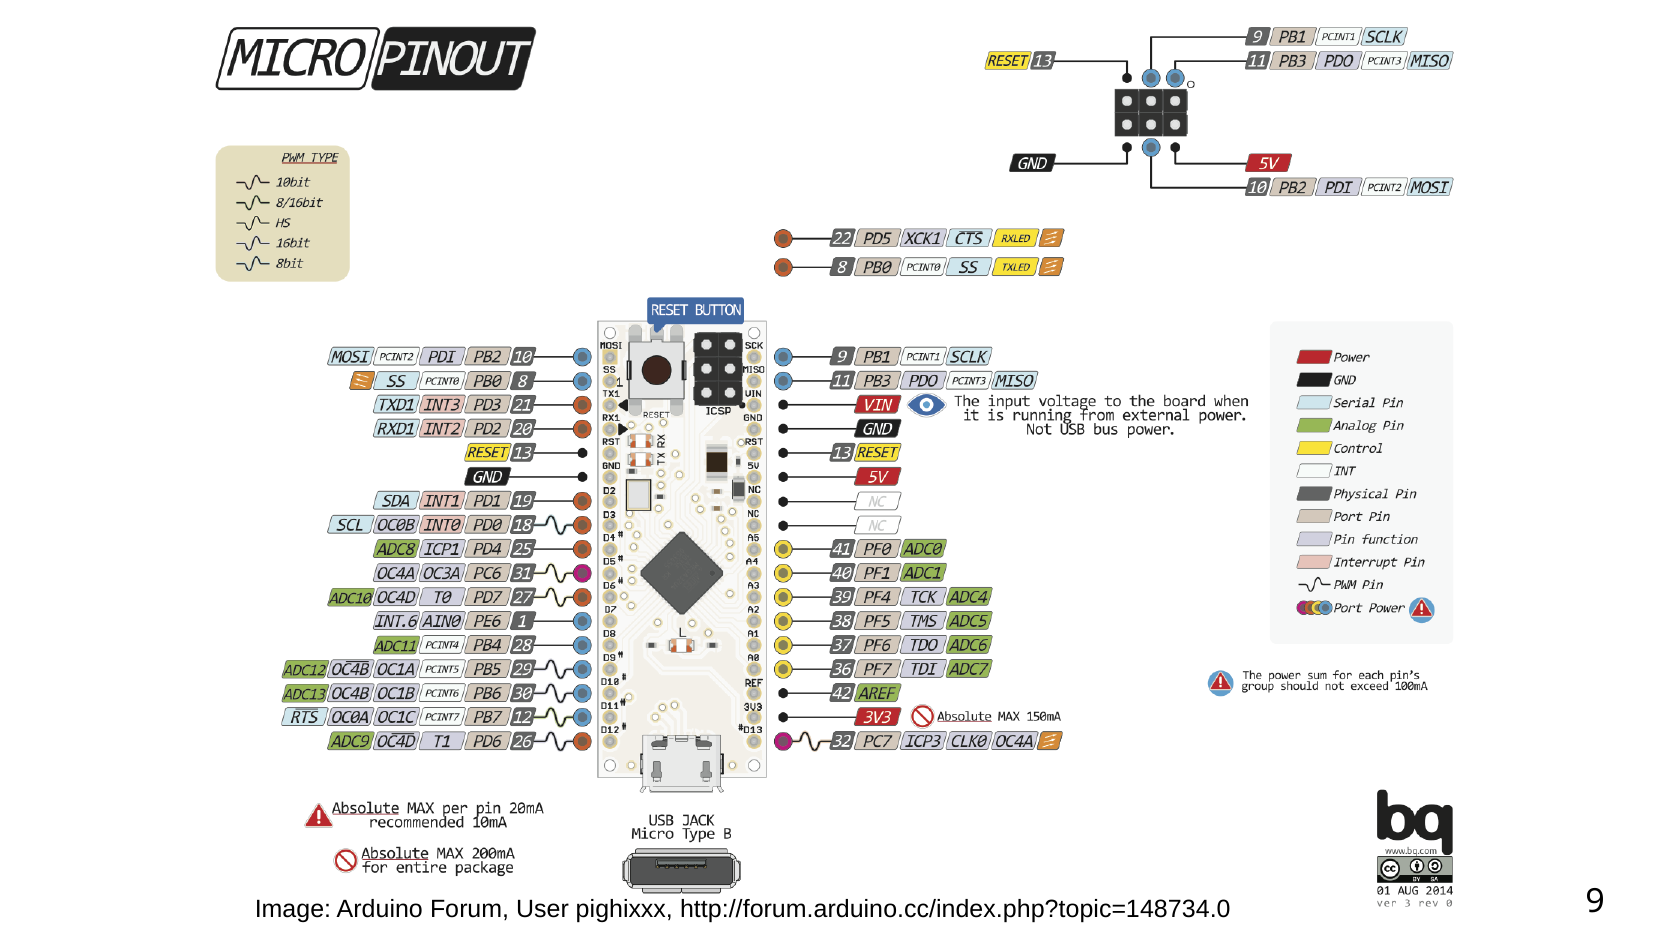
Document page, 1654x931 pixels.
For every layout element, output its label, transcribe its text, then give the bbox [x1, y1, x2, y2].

picture [180, 1, 1494, 931]
text_box Image: Arduino Forum, User pighixxx, http://forum.arduino.cc/index.php?topic=148734.0 [240, 887, 1381, 931]
